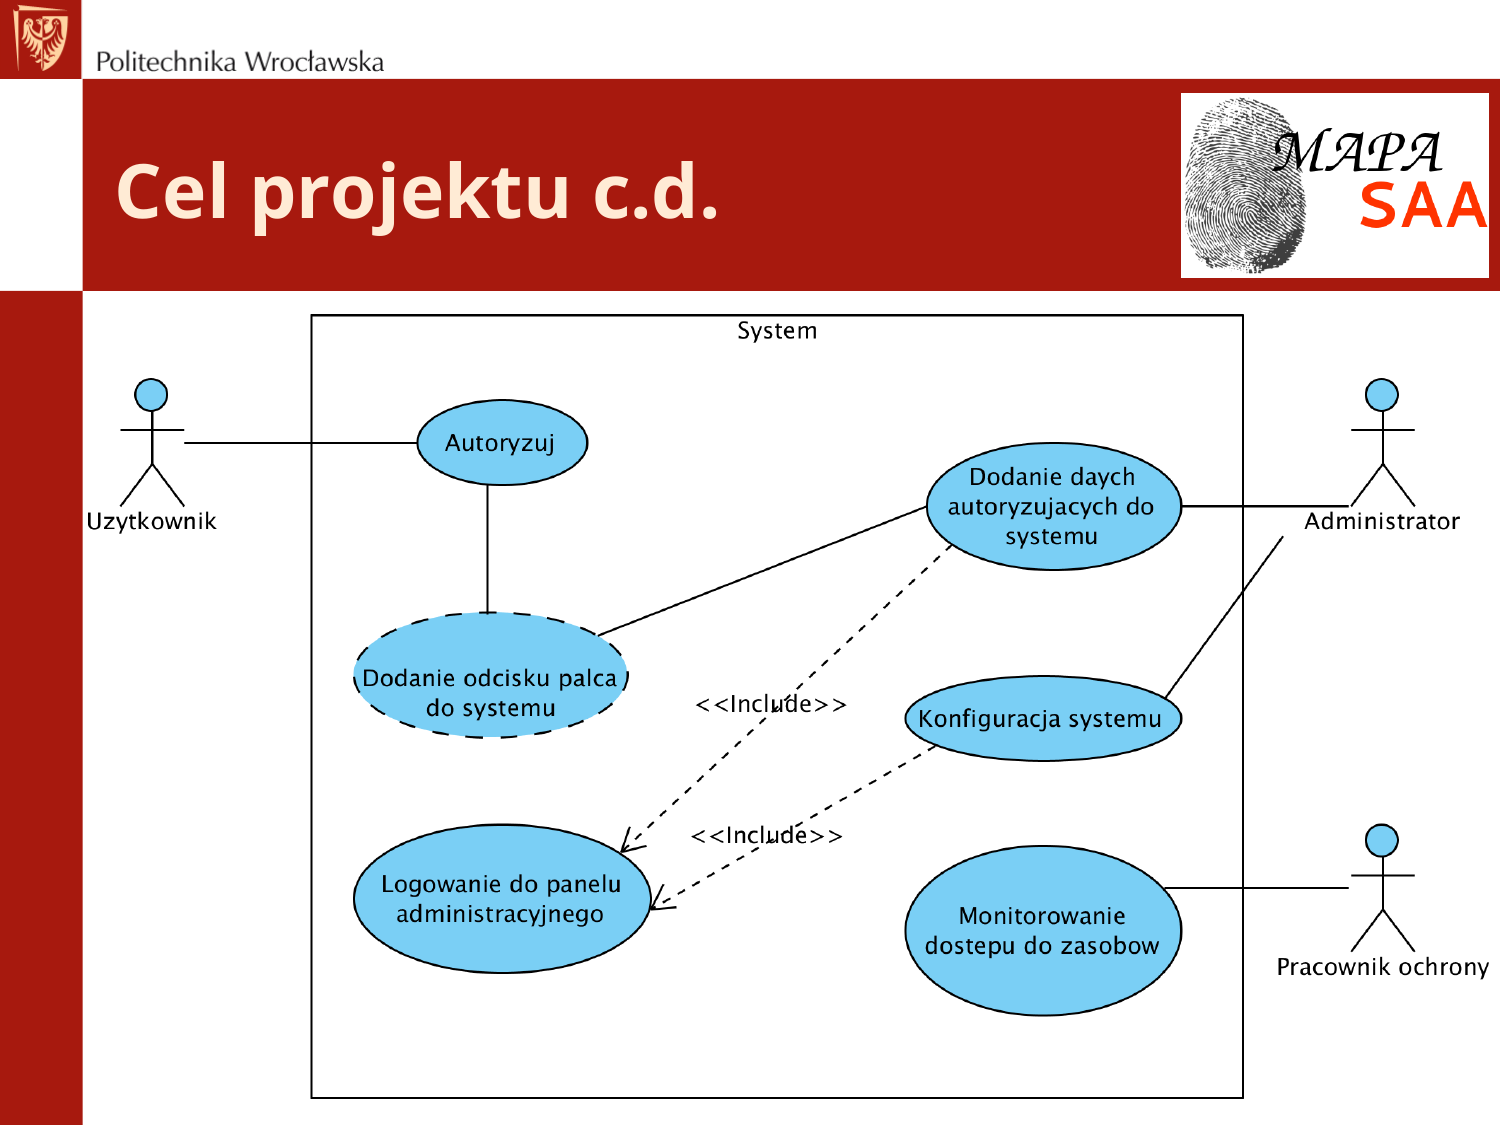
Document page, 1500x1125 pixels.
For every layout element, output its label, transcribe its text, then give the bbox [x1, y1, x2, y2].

picture [1181, 93, 1489, 278]
title Cel projektu c.d. [100, 90, 1483, 287]
picture [88, 314, 1489, 1099]
picture [0, 0, 384, 79]
